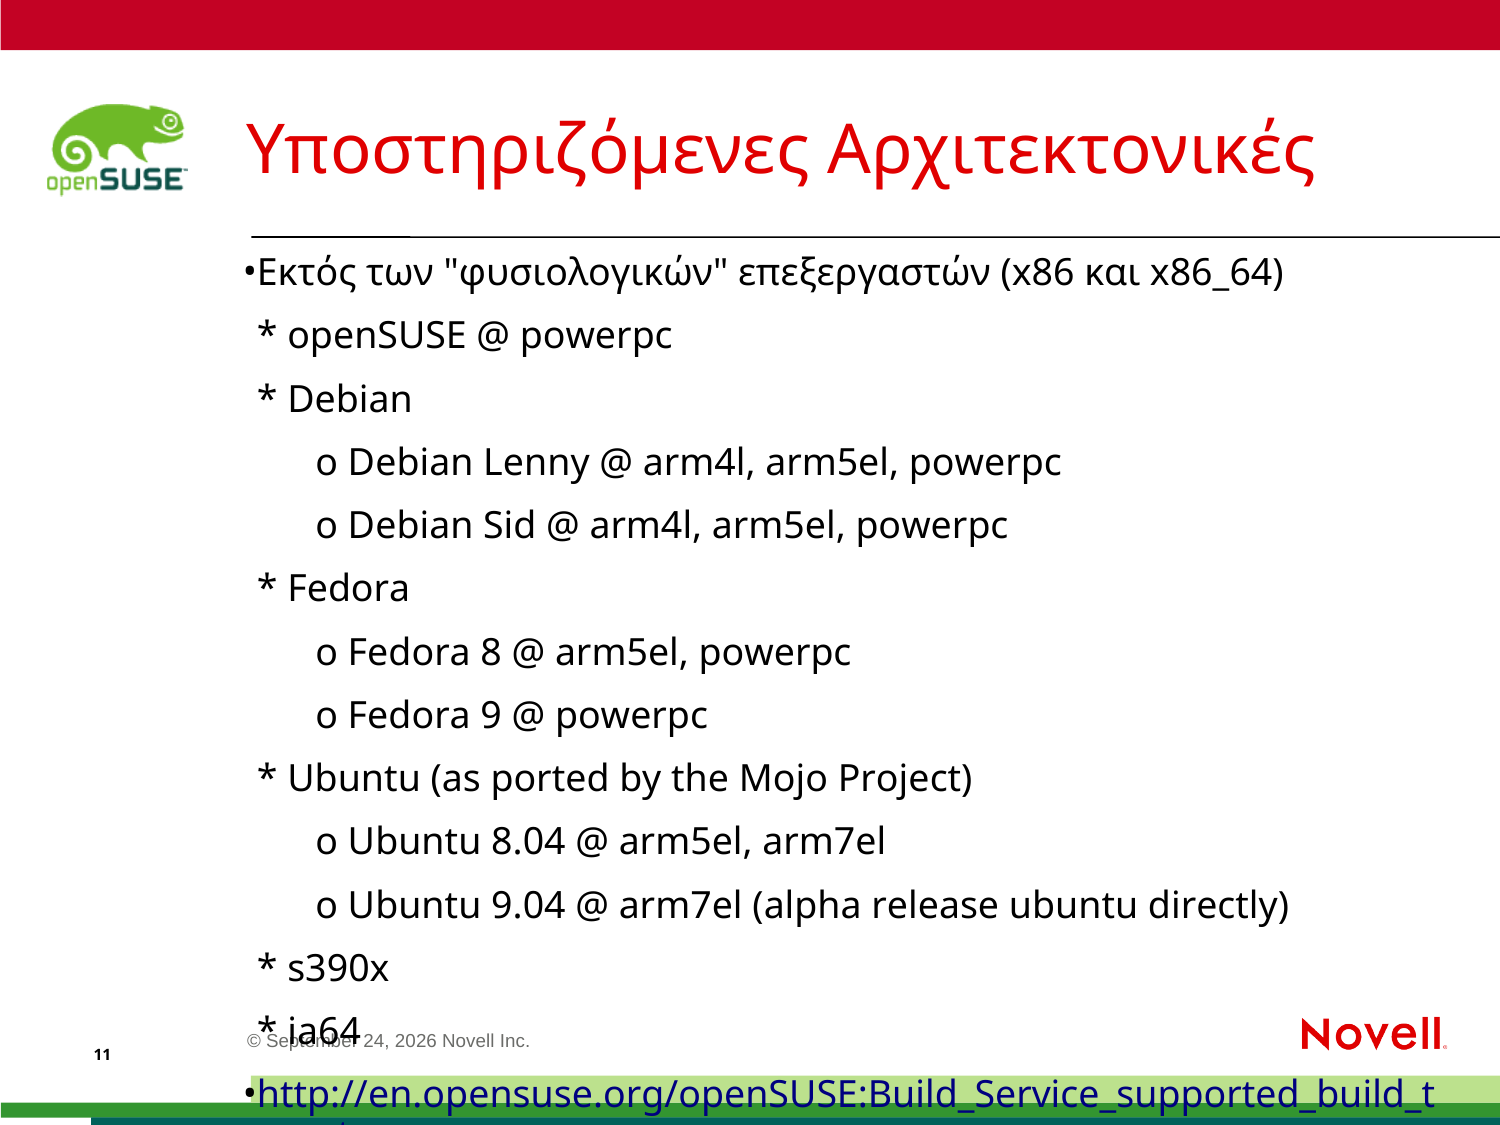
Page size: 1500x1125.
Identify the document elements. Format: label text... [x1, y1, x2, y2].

picture [47, 104, 188, 197]
list Εκτός των "φυσιολογικών" επεξεργαστών (x86 και x86_64) * openSUSE @ powerpc * Debian o Debian Lenny @ arm4l, arm5el, powerpc o Debian Sid @ arm4l, arm5el, powerpc * Fedora o Fedora 8 @ arm5el, powerpc o Fedora 9 @ powerpc * Ubuntu (as ported by the Mojo Project) o Ubuntu 8.04 @ arm5el, arm7el o Ubuntu 9.04 @ arm7el (alpha release ubuntu directly) * s390x * ia64 http://en.opensuse.org/openSUSE:Build_Service_supported_build_targets [243, 246, 1456, 1019]
picture [1295, 1019, 1453, 1056]
title Υποστηριζόμενες Αρχιτεκτονικές [246, 68, 1409, 231]
